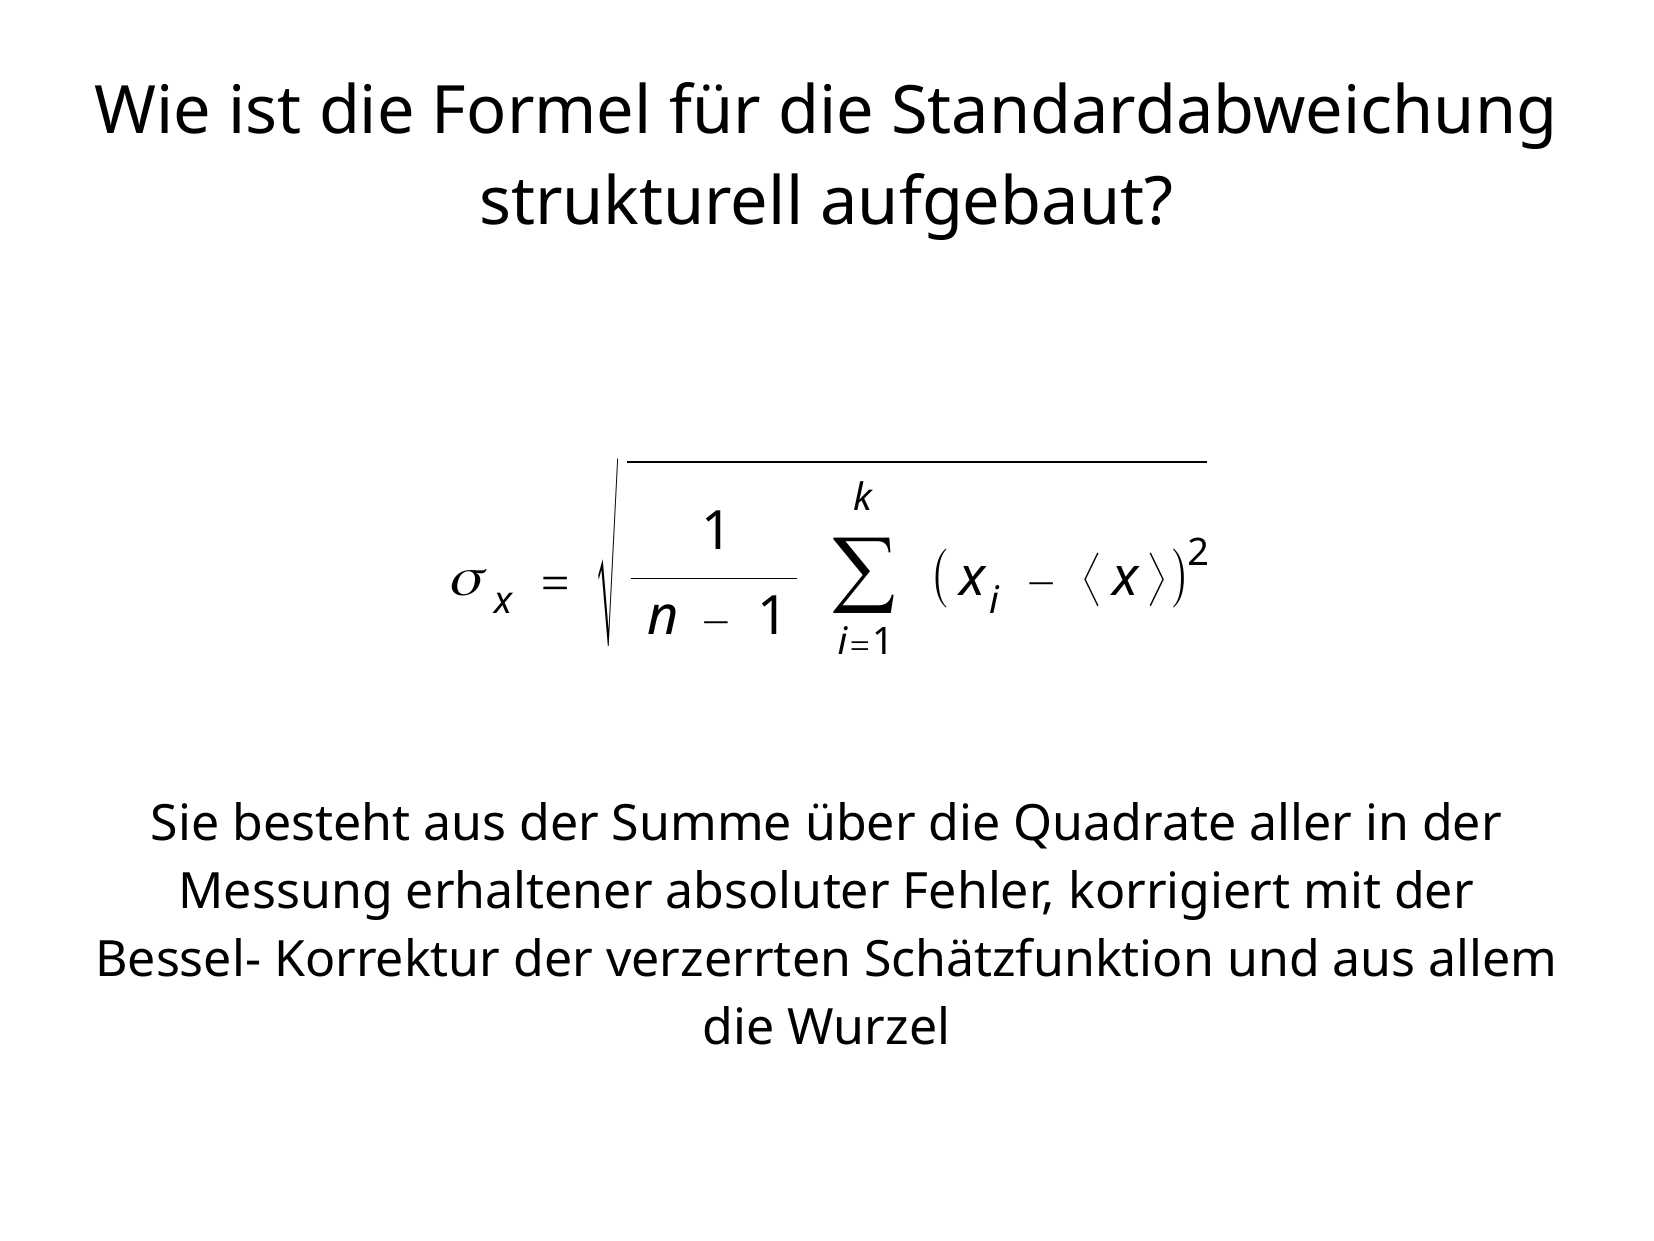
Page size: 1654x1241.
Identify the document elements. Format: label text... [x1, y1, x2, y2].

chart [440, 457, 1213, 665]
title Wie ist die Formel für die Standardabweichung strukturell aufgebaut? [82, 49, 1571, 257]
subtitle Sie besteht aus der Summe über die Quadrate aller in der Messung erhaltener absoluter Fehler, korrigiert mit der Bessel‑ Korrektur der verzerrten Schätzfunktion und aus allem die Wurzel [82, 285, 1571, 1015]
